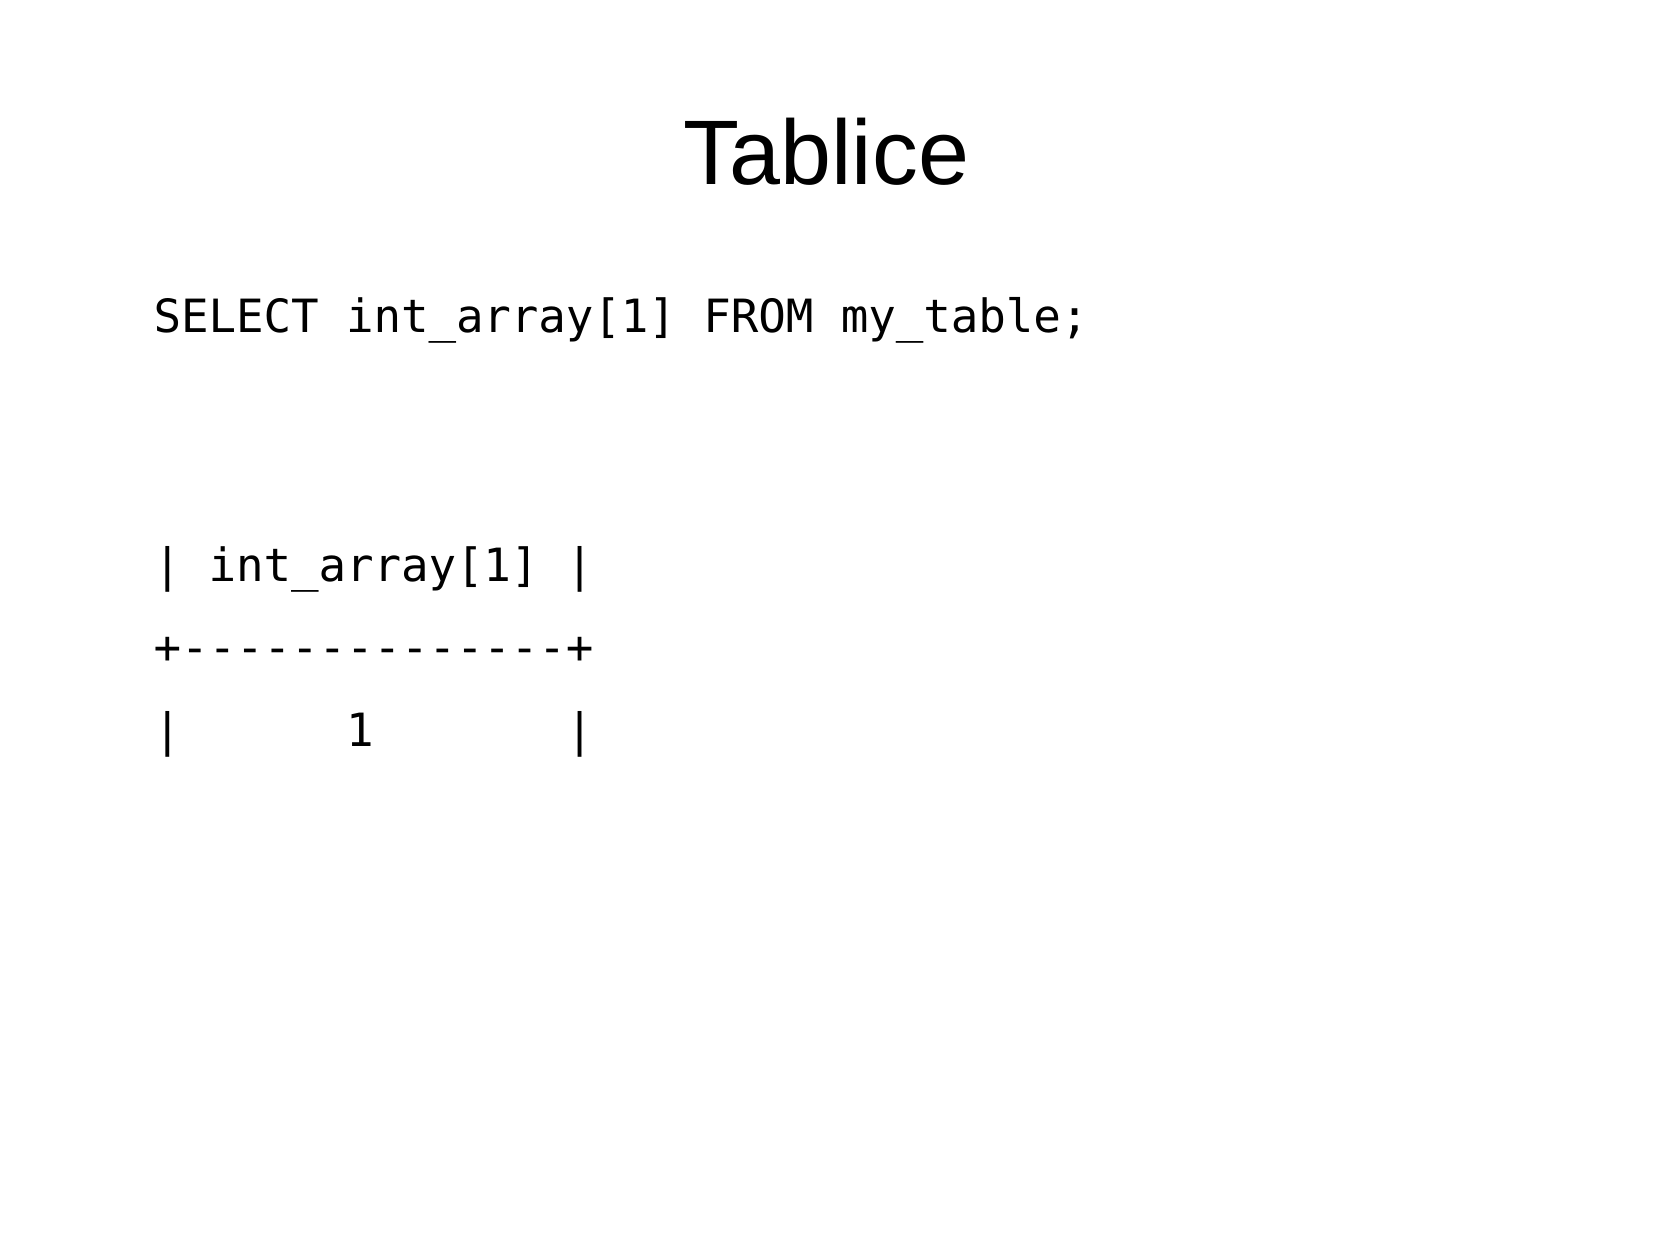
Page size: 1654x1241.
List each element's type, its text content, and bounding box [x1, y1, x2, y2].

list SELECT int_array[1] FROM my_table; | int_array[1] | +--------------+ | 1 | [82, 290, 1571, 1010]
title Tablice [82, 49, 1571, 257]
